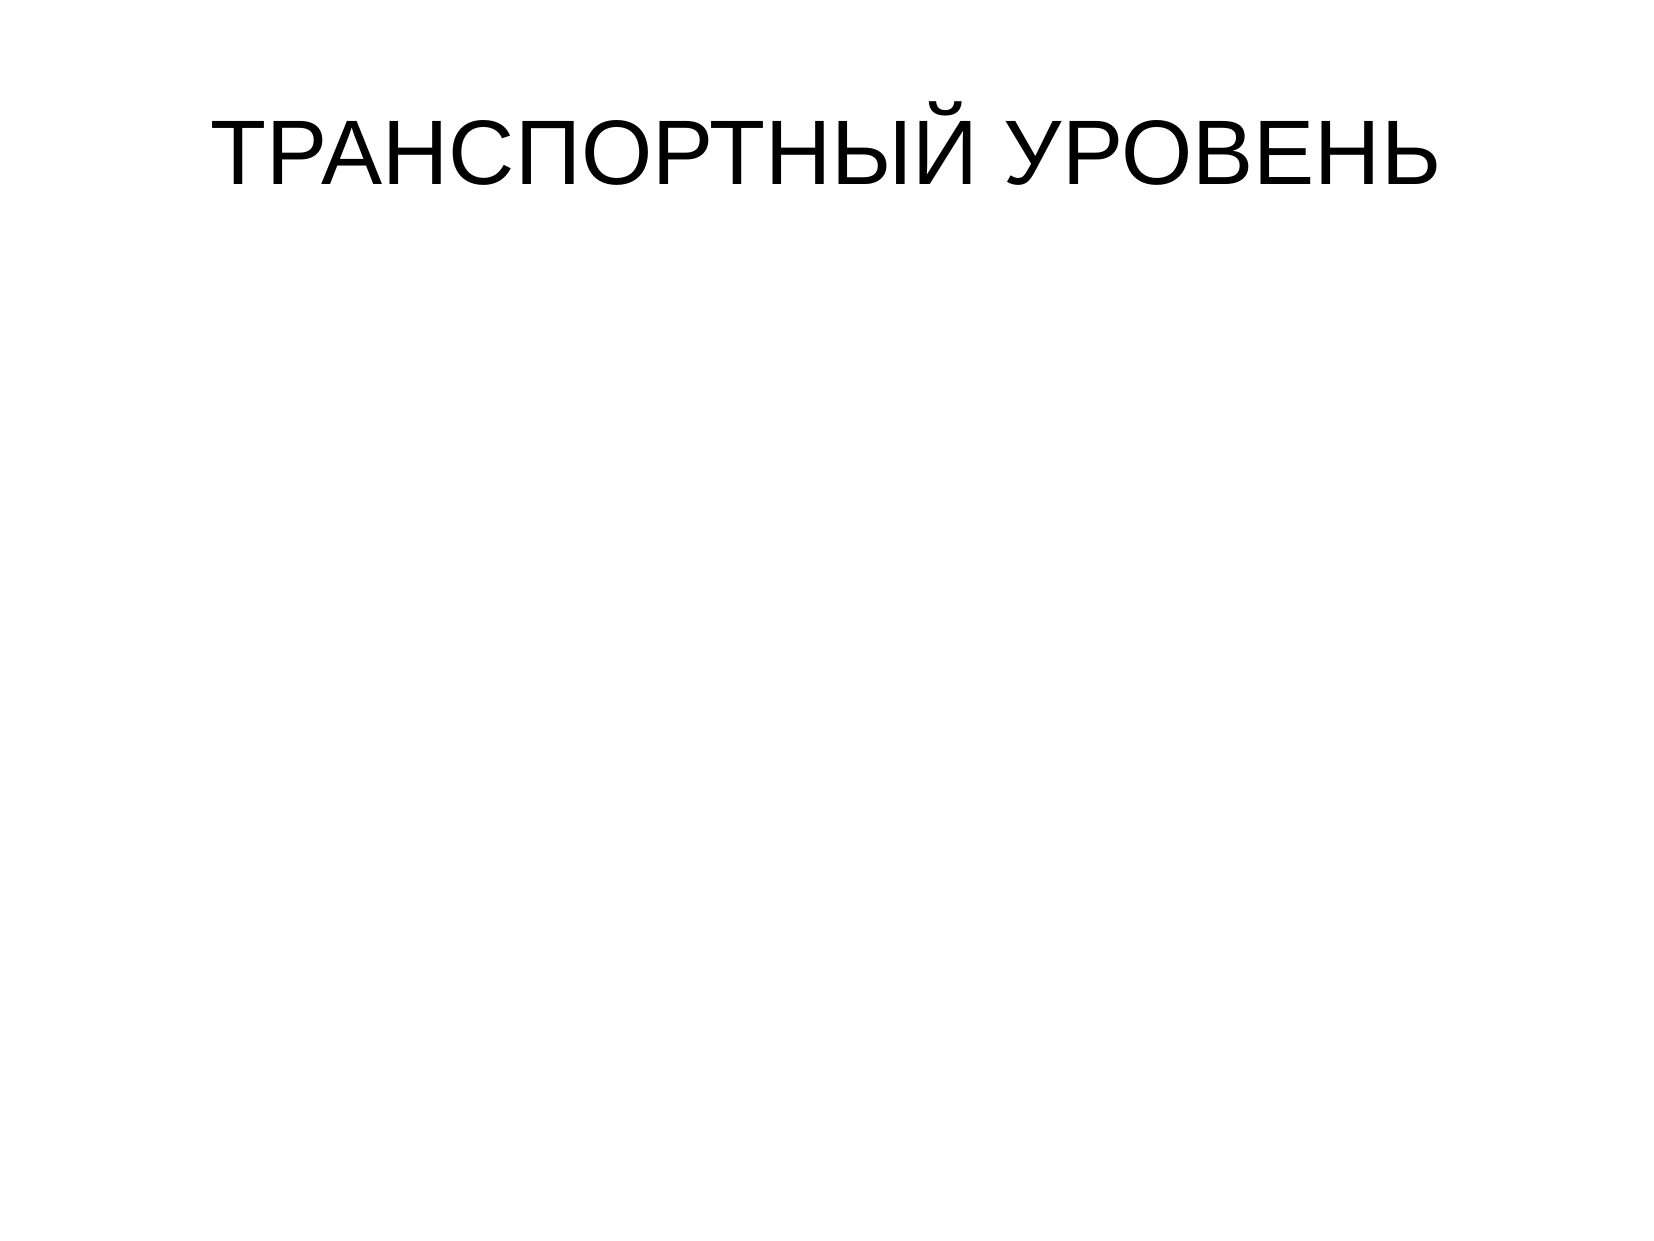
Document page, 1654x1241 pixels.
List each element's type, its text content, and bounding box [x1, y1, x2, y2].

title ТРАНСПОРТНЫЙ УРОВЕНЬ [82, 49, 1571, 257]
